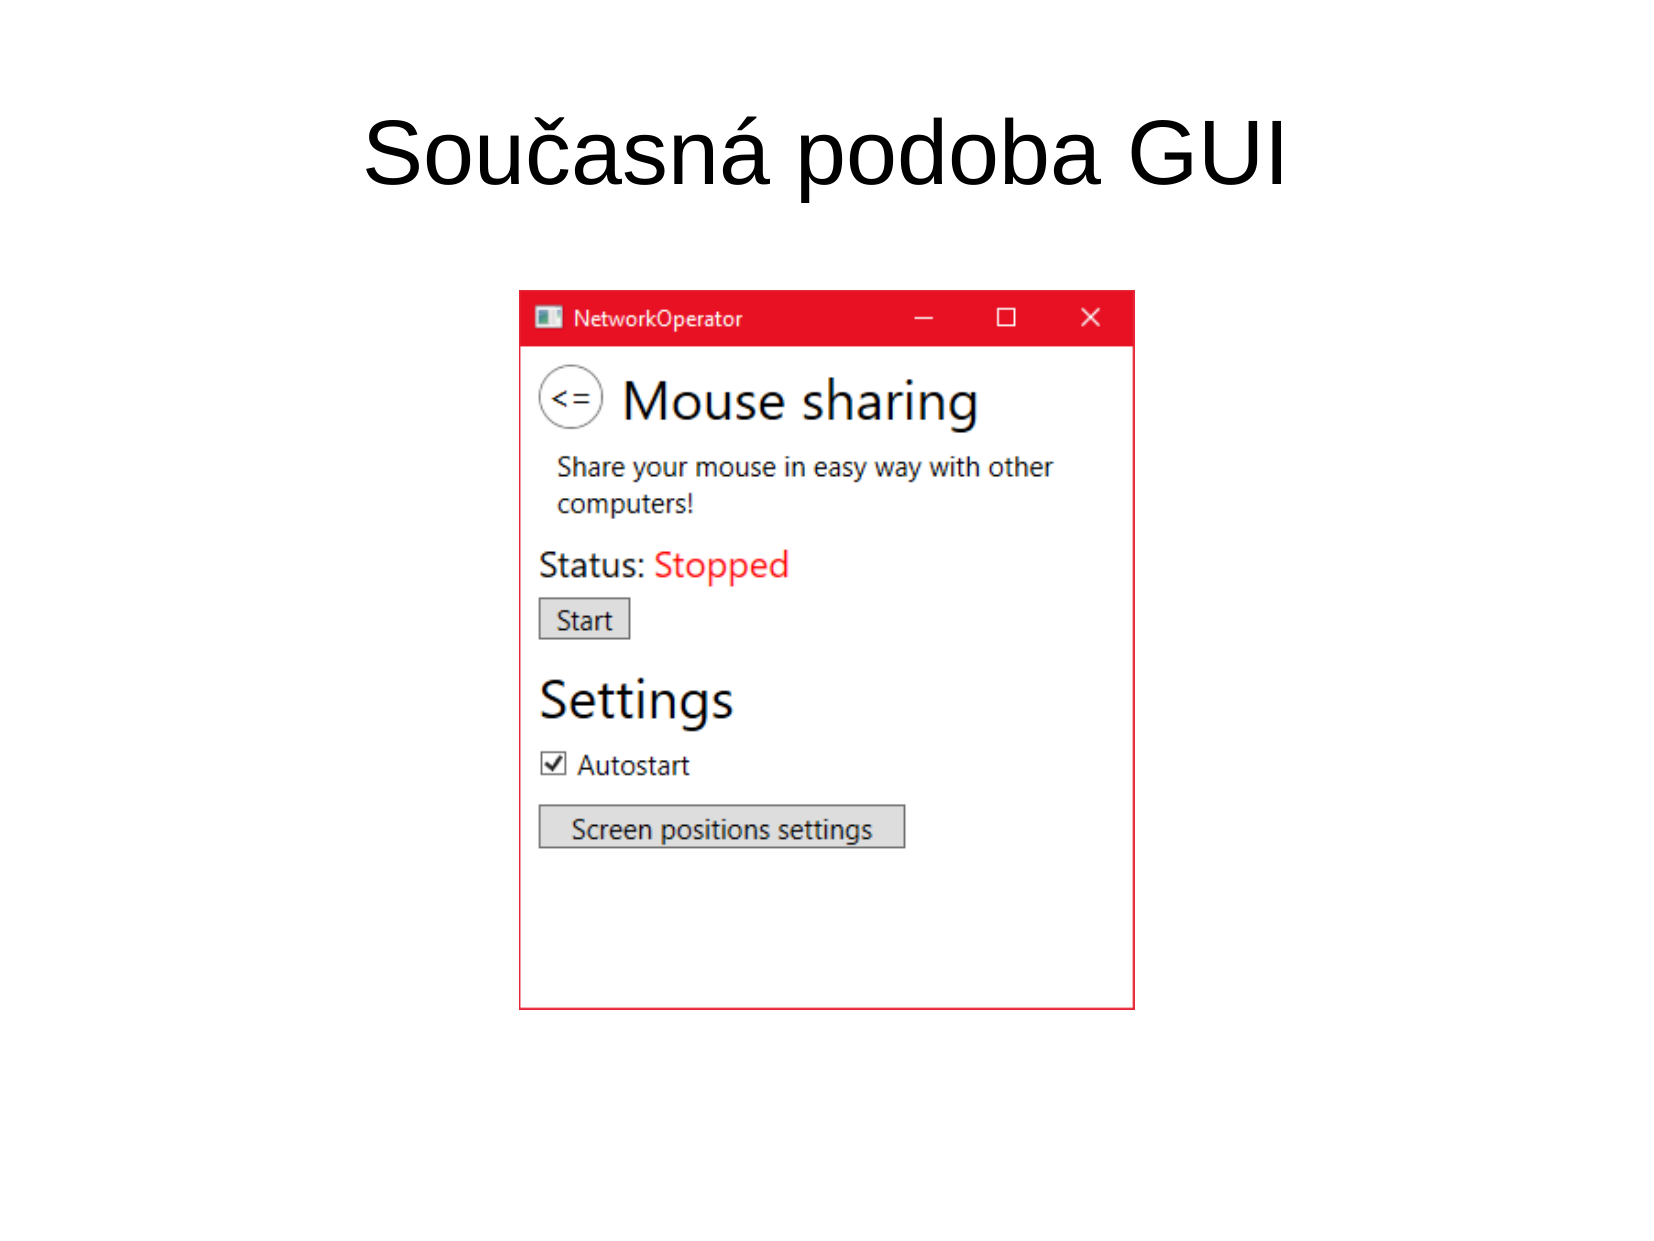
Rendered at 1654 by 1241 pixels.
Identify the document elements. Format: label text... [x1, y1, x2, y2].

title Současná podoba GUI [82, 49, 1571, 257]
picture [519, 290, 1135, 1010]
